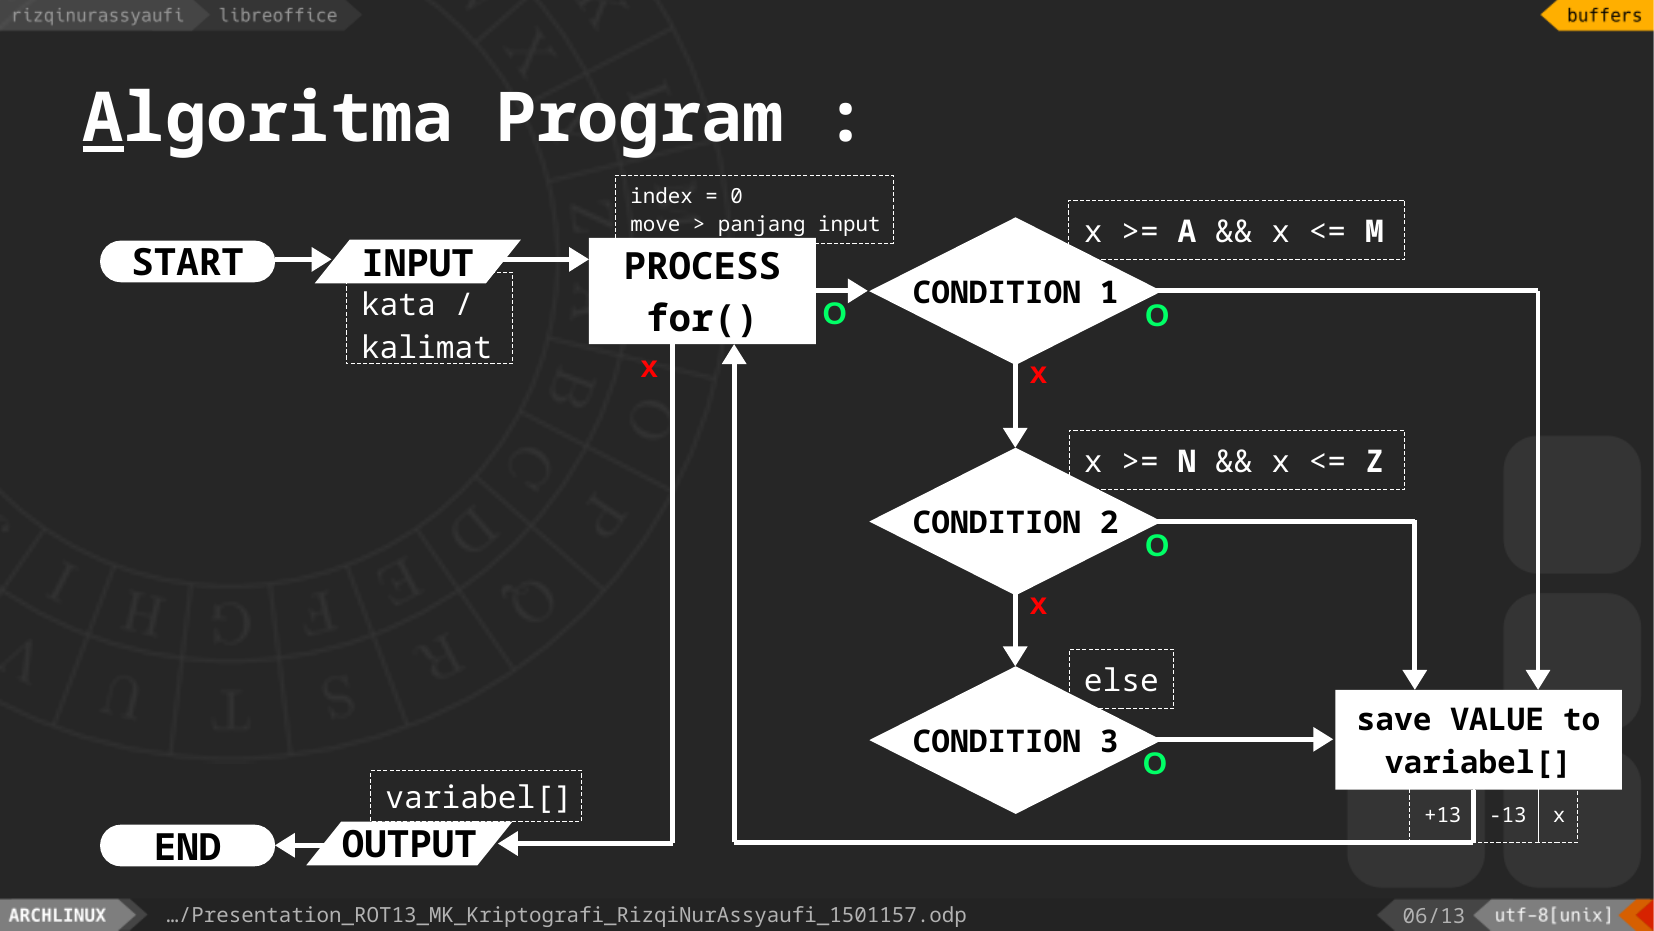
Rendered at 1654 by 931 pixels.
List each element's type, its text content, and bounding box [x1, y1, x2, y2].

text_box CONDITION 2 [869, 447, 1157, 595]
text_box x >= N && x <= Z [1069, 430, 1405, 490]
text_box O [1128, 739, 1187, 796]
text_box O [1130, 290, 1190, 348]
text_box -13 [1474, 790, 1538, 843]
text_box …/Presentation_ROT13_MK_Kriptografi_RizqiNurAssyaufi_1501157.odp [151, 895, 982, 931]
text_box CONDITION 1 [869, 217, 1162, 366]
title Algoritma Program : [735, 37, 1571, 193]
text_box O [1130, 521, 1190, 578]
picture [0, 0, 1654, 931]
text_box O [807, 289, 867, 346]
text_box x [1015, 348, 1063, 398]
text_box PROCESS for() [735, 244, 816, 345]
text_box CONDITION 3 [869, 666, 1163, 814]
text_box index = 0 move > panjang input [735, 175, 894, 244]
text_box x [1538, 790, 1578, 843]
text_box x >= A && x <= M [1068, 200, 1405, 260]
text_box 06/13 [1387, 895, 1480, 931]
text_box END [100, 824, 276, 867]
text_box x [1015, 578, 1063, 629]
text_box OUTPUT [306, 821, 513, 866]
text_box else [1069, 649, 1174, 709]
text_box save VALUE to variabel[] [1335, 689, 1622, 790]
text_box +13 [1409, 790, 1474, 843]
text_box variabel[] [370, 770, 582, 822]
